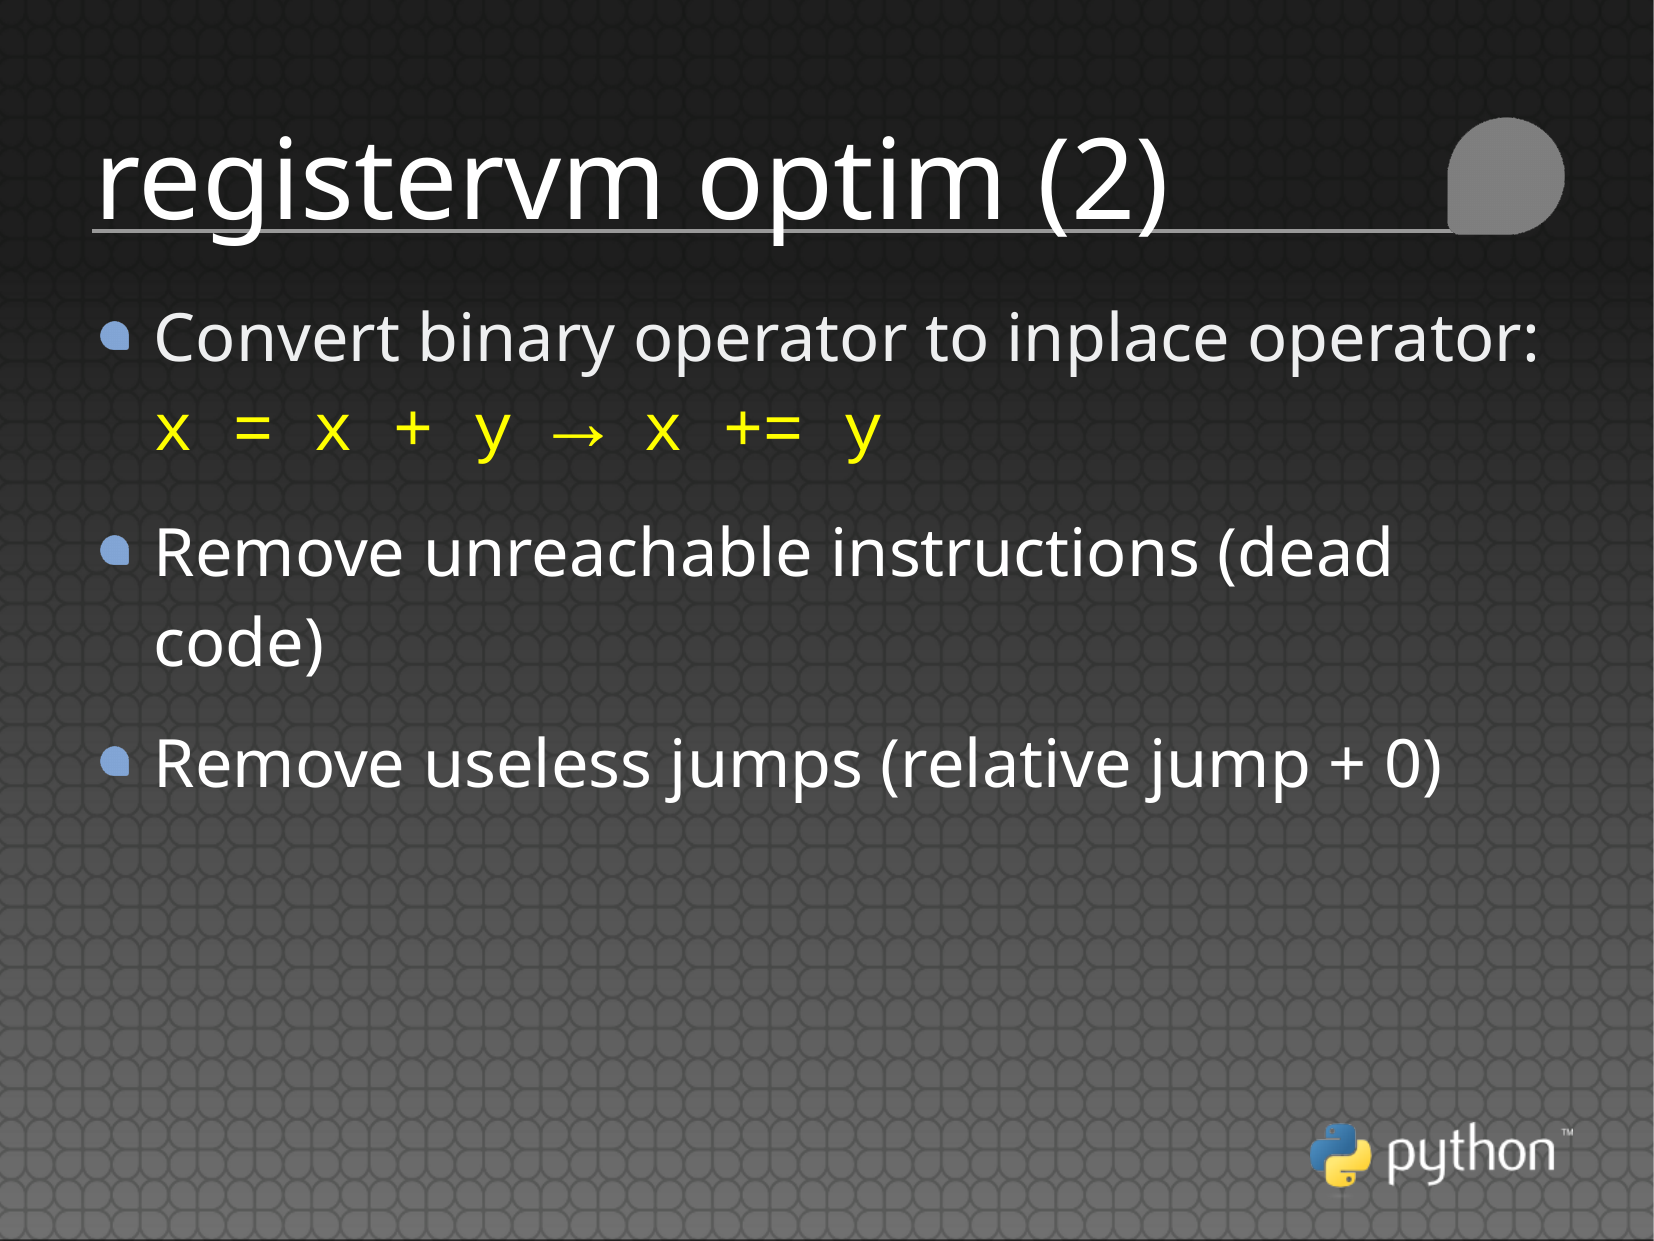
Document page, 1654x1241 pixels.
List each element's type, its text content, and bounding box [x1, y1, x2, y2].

list Convert binary operator to inplace operator: x = x + y → x += y Remove unreachable instructions (dead code) Remove useless jumps (relative jump + 0) [82, 290, 1571, 1094]
picture [0, 0, 1654, 1241]
title registervm optim (2) [94, 100, 1507, 251]
